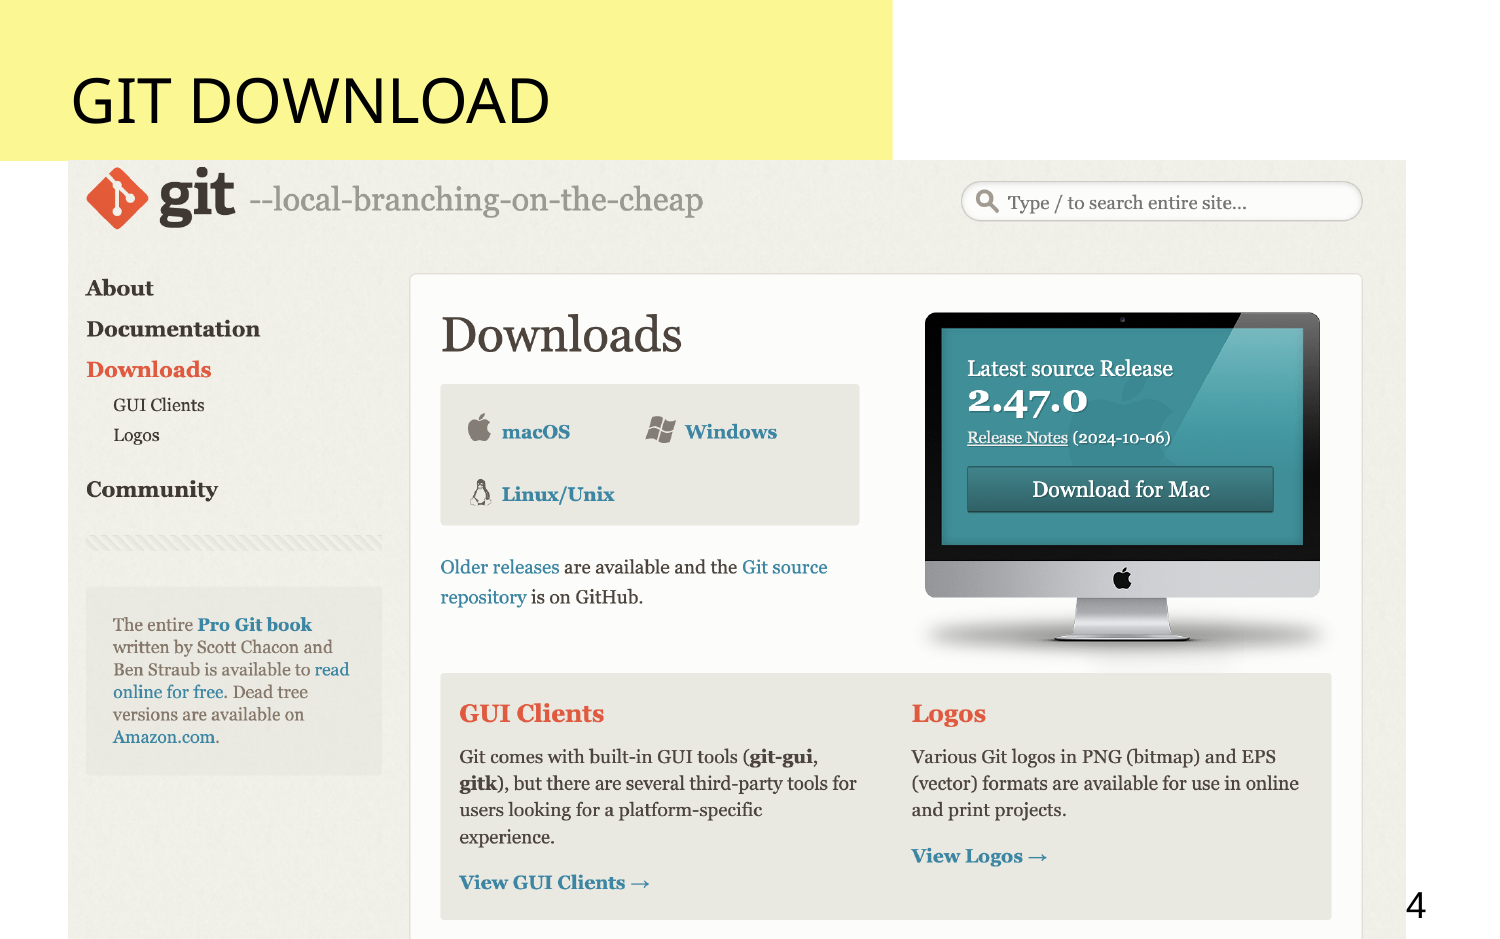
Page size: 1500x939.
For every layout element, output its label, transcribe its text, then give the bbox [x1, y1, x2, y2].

text_box [0, 0, 893, 161]
text_box GIT DOWNLOAD [68, 59, 820, 160]
text_box <number> [1406, 880, 1434, 939]
picture [68, 160, 1406, 939]
